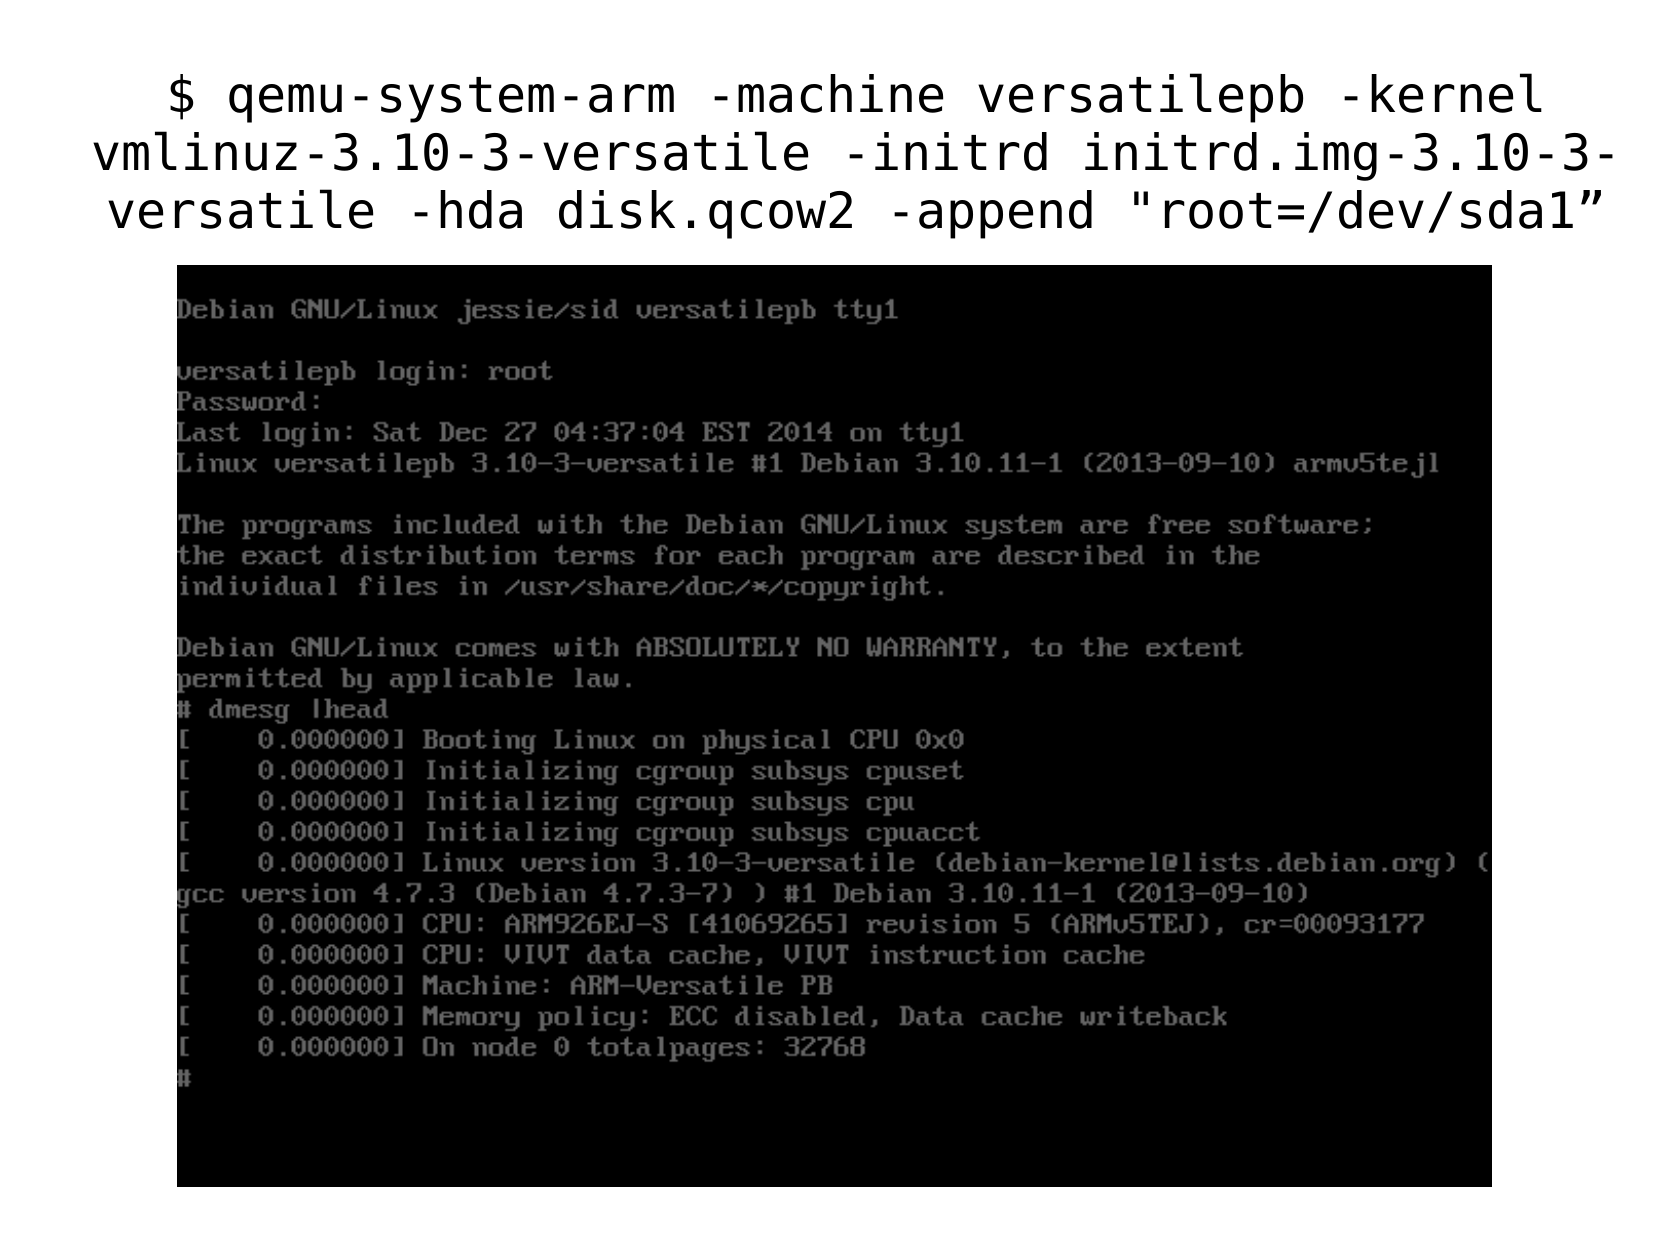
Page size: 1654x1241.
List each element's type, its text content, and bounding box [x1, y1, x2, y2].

title $ qemu-system-arm -machine versatilepb -kernel vmlinuz-3.10-3-versatile -initrd initrd.img-3.10-3-versatile -hda disk.qcow2 -append "root=/dev/sda1” [58, 36, 1653, 270]
picture [0, 0, 1654, 1241]
